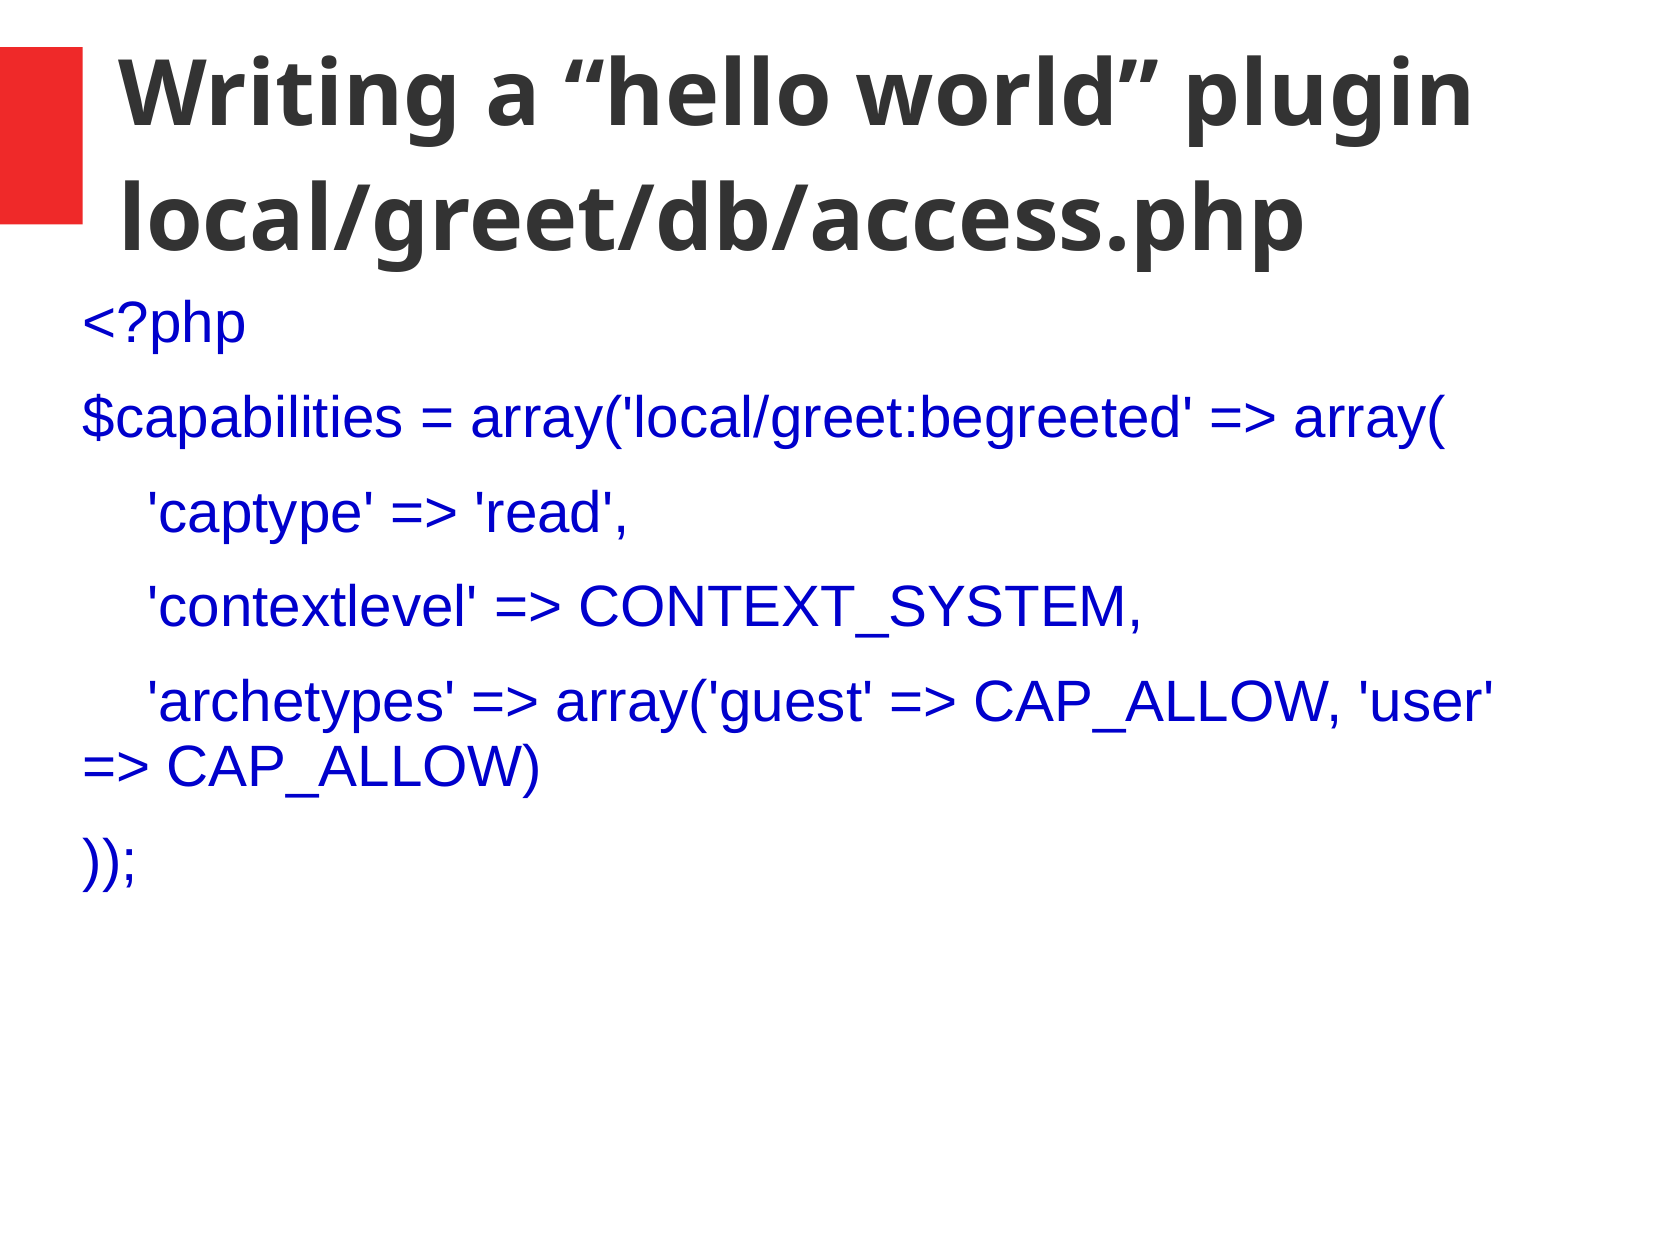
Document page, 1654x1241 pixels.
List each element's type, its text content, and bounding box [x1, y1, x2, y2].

title Writing a “hello world” plugin local/greet/db/access.php [118, 27, 1571, 278]
list <?php $capabilities = array('local/greet:begreeted' => array( 'captype' => 'read', 'contextlevel' => CONTEXT_SYSTEM, 'archetypes' => array('guest' => CAP_ALLOW, 'user' => CAP_ALLOW) )); [82, 290, 1572, 1010]
